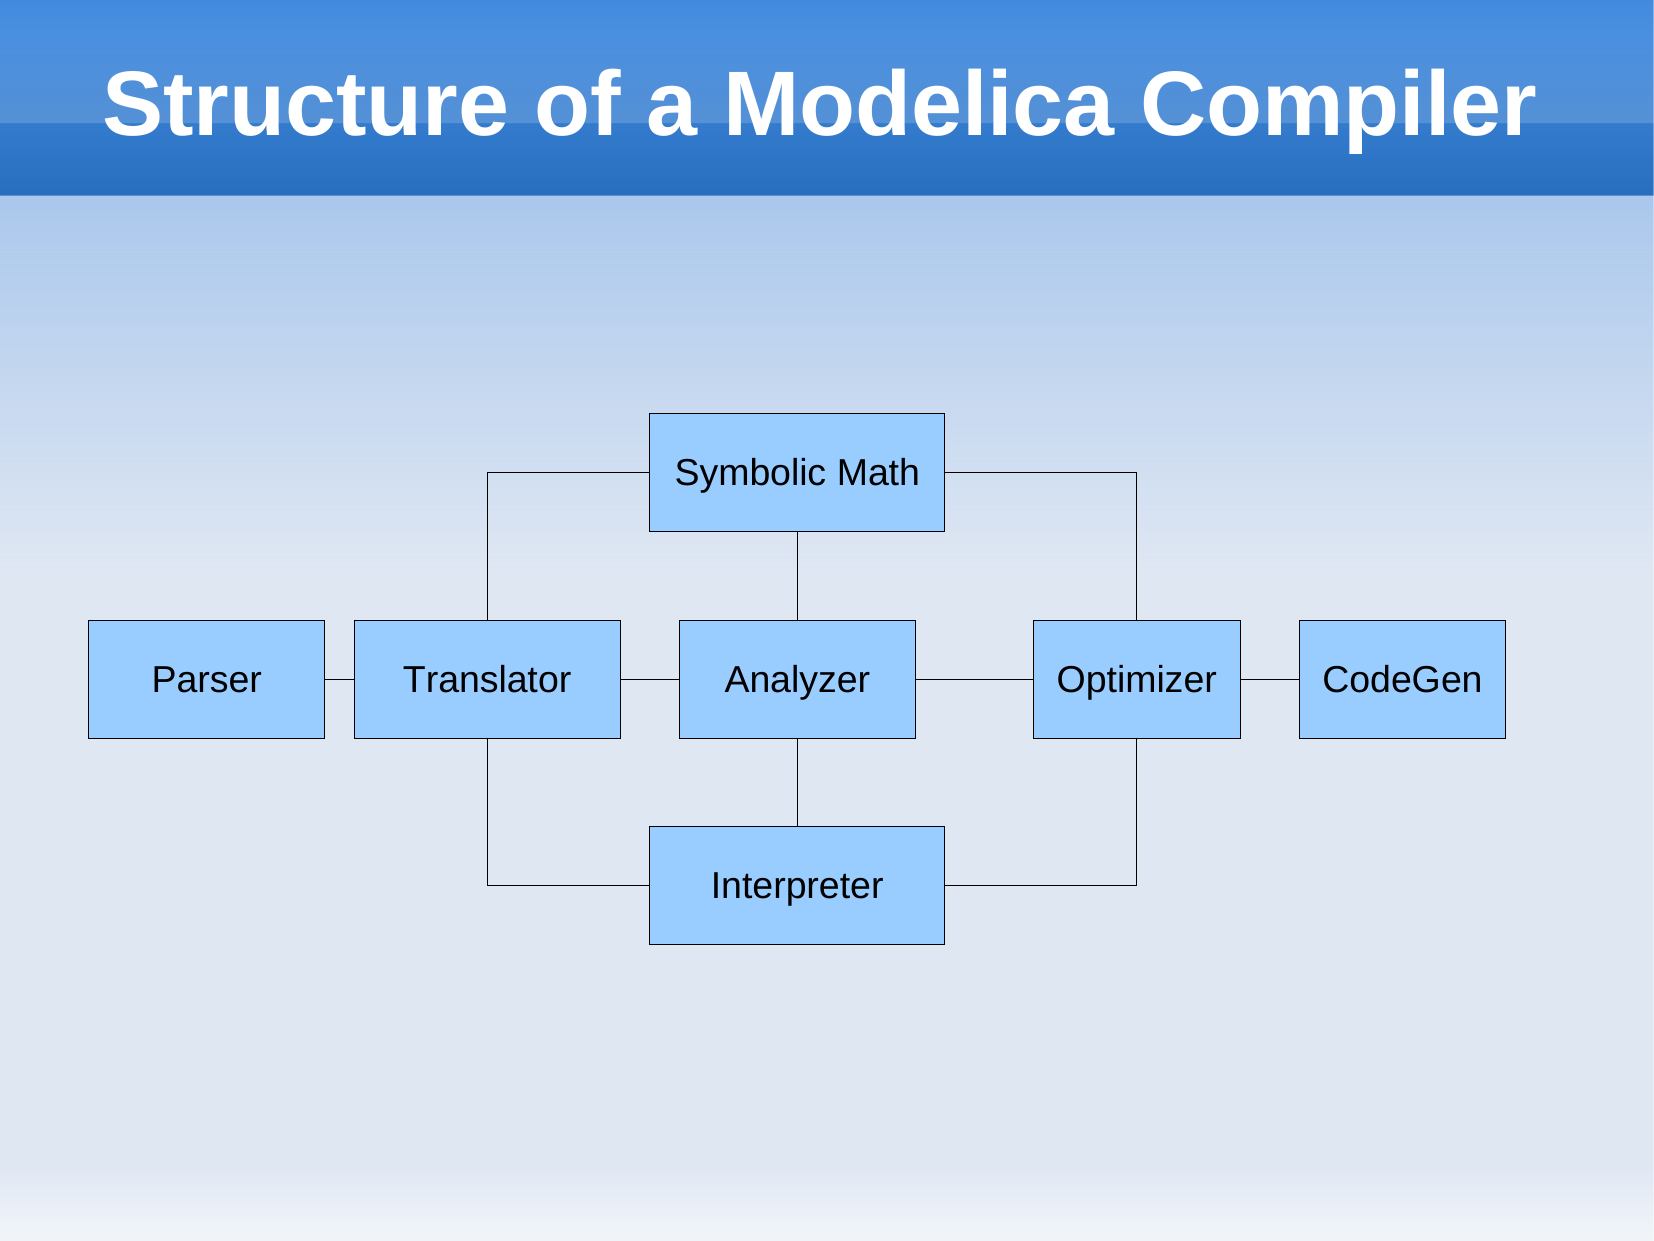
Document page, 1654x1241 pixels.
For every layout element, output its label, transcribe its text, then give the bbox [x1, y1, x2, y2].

text_box Optimizer [1033, 620, 1241, 739]
text_box CodeGen [1299, 620, 1506, 739]
text_box Analyzer [679, 620, 916, 739]
text_box Symbolic Math [649, 413, 945, 532]
picture [0, 0, 1654, 1241]
title Structure of a Modelica Compiler [76, 0, 1565, 208]
text_box Parser [88, 620, 325, 739]
text_box Interpreter [649, 826, 945, 945]
text_box Translator [354, 620, 621, 739]
